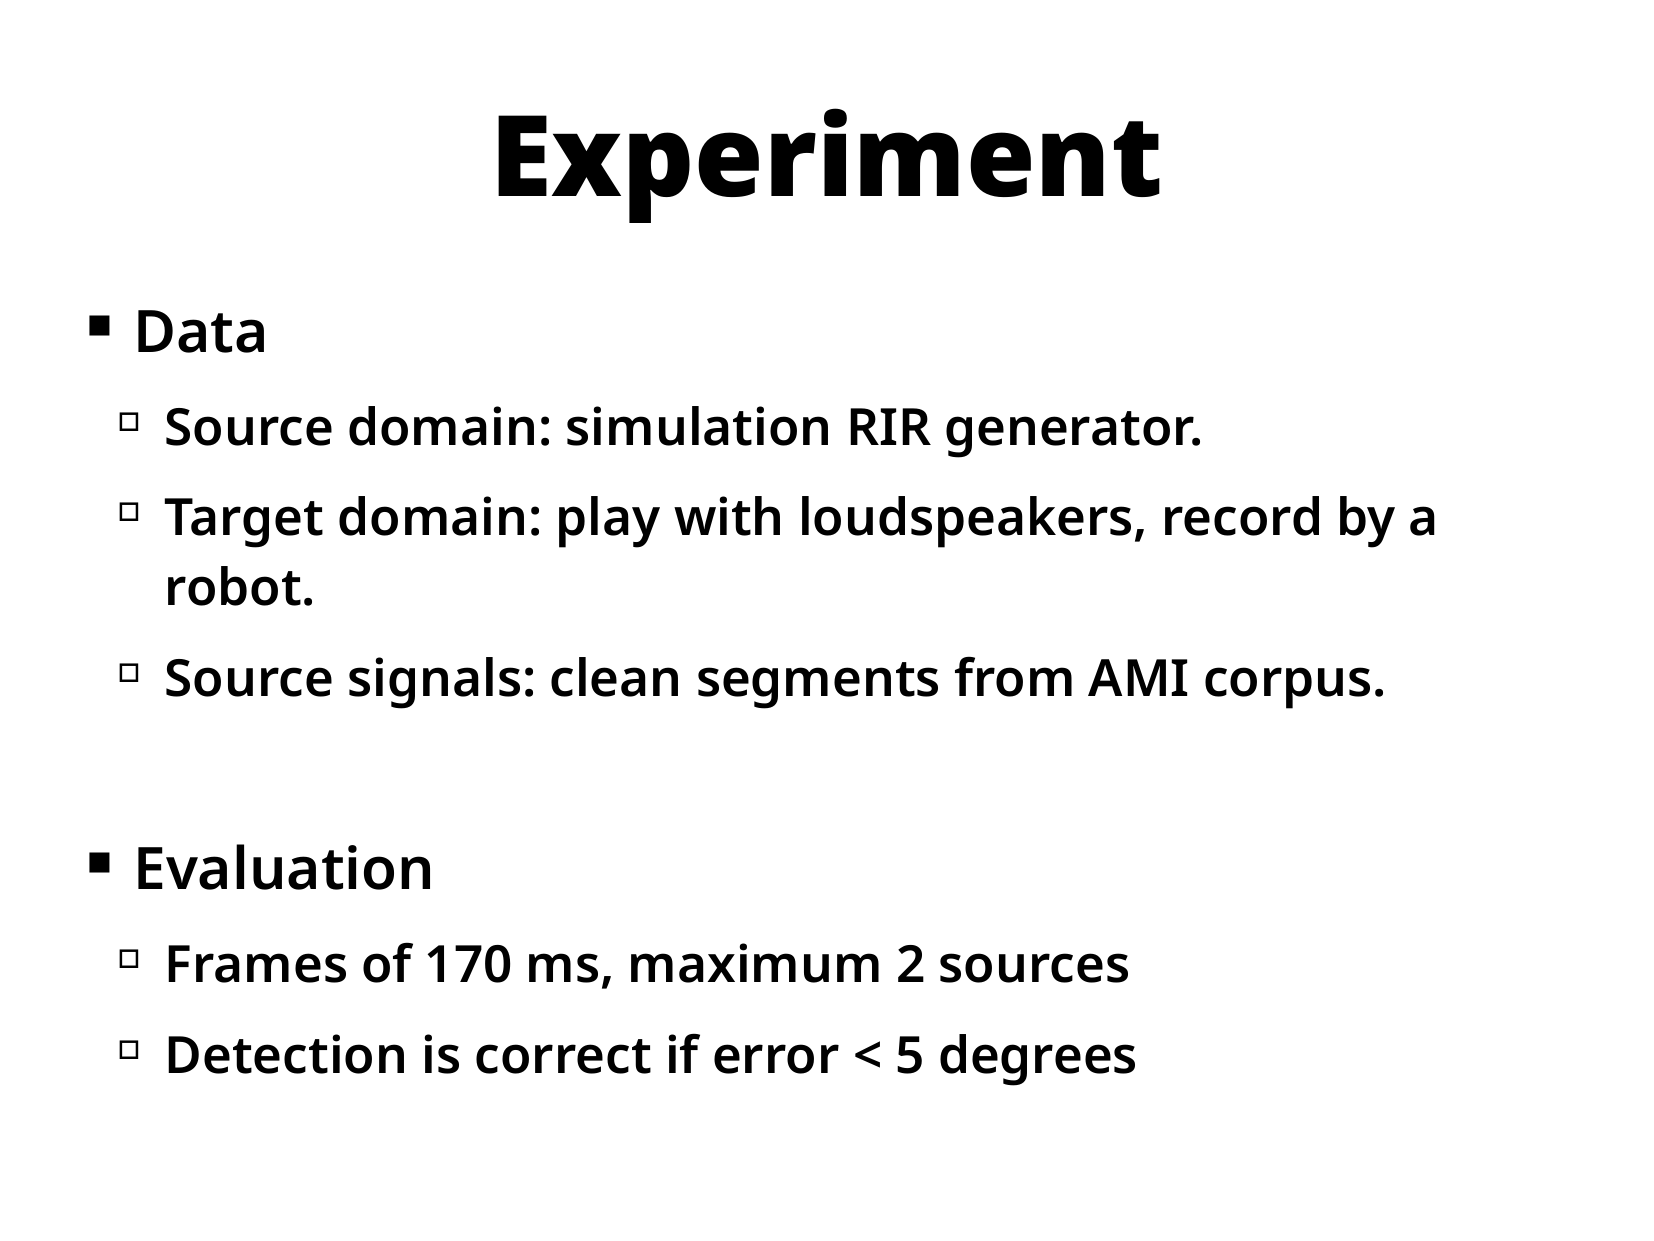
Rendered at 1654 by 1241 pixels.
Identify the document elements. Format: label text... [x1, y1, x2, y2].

title Experiment [82, 49, 1571, 257]
list Data Source domain: simulation RIR generator. Target domain: play with loudspeakers, record by a robot. Source signals: clean segments from AMI corpus. Evaluation Frames of 170 ms, maximum 2 sources Detection is correct if error < 5 degrees [82, 290, 1571, 1099]
